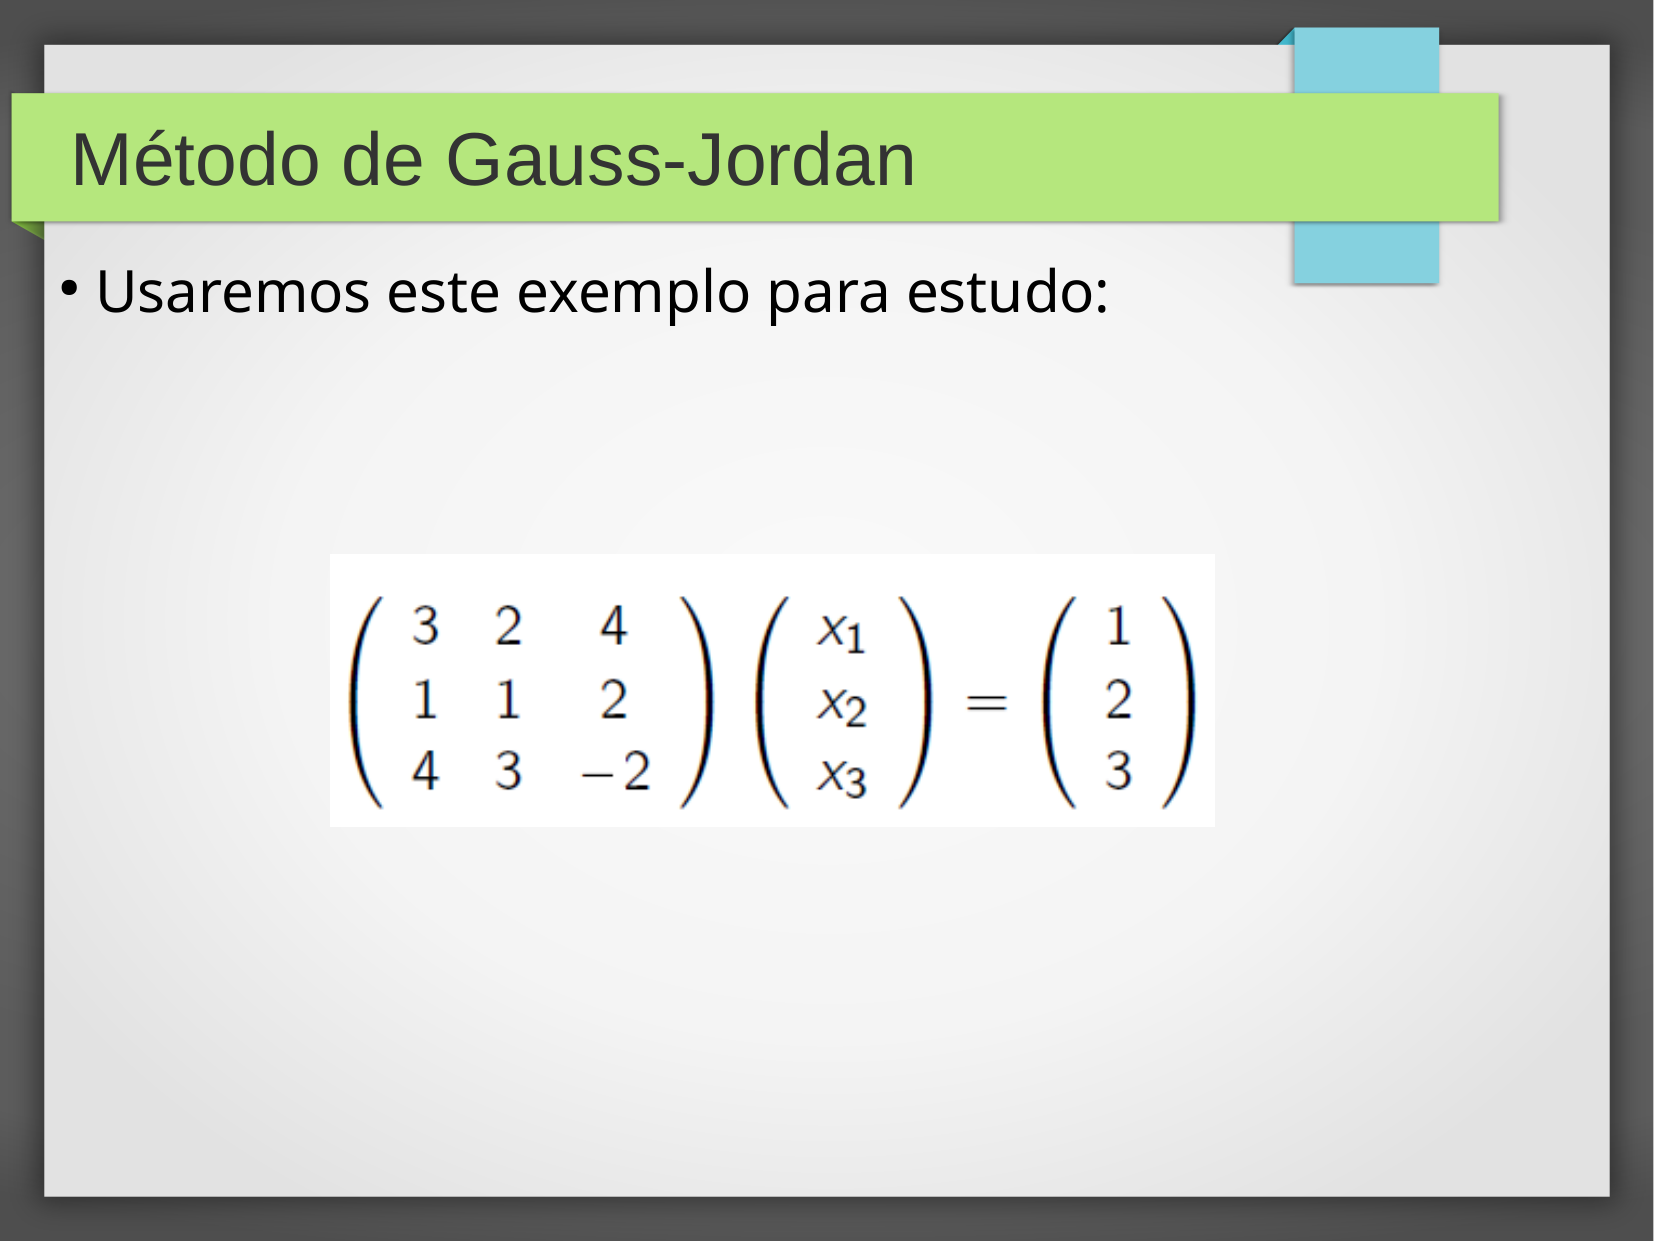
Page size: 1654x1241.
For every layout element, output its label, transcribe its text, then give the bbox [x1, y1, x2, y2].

text_box Usaremos este exemplo para estudo: [59, 299, 1560, 1073]
picture [0, 0, 1654, 1241]
title Método de Gauss-Jordan [70, 106, 1229, 213]
